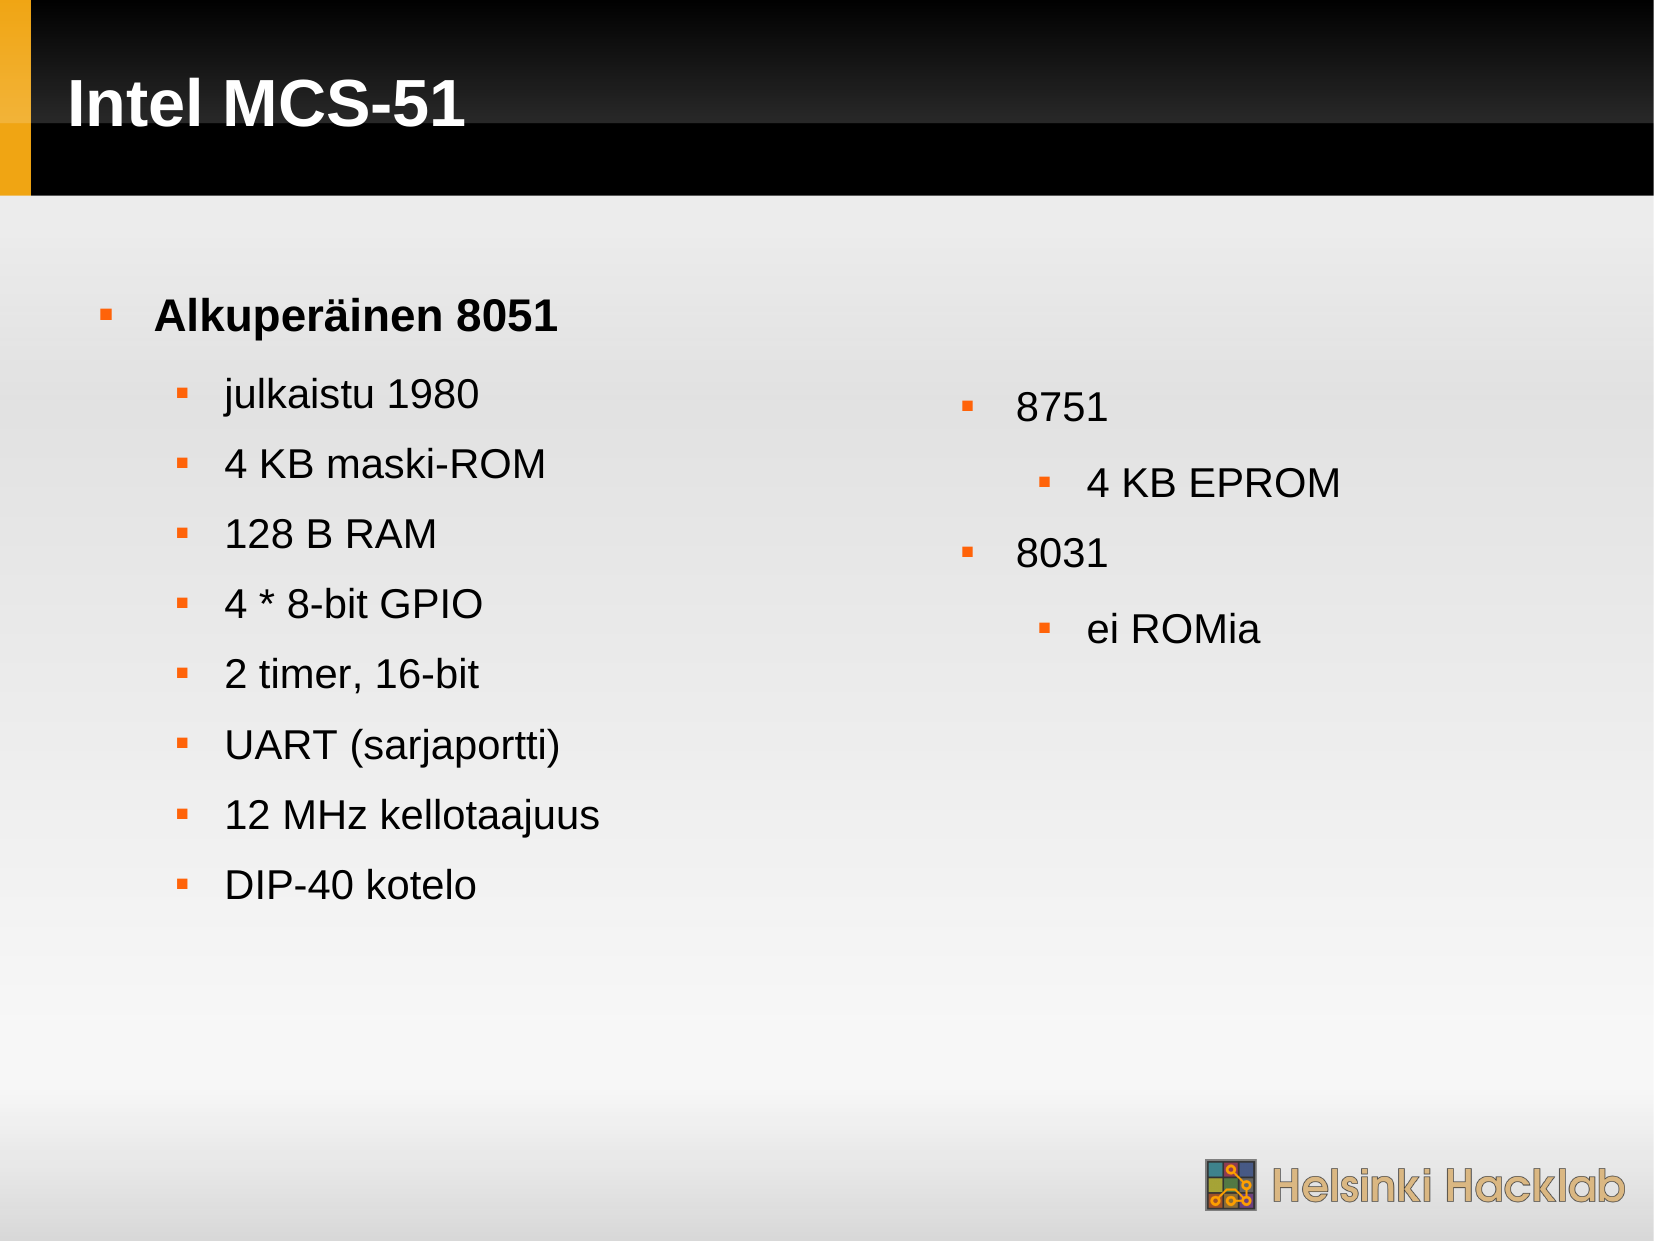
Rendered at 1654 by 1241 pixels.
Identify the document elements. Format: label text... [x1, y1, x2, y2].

picture [0, 0, 1654, 1241]
title Intel MCS-51 [67, 0, 1556, 208]
list 8751 4 KB EPROM 8031 ei ROMia [944, 383, 1542, 1123]
list Alkuperäinen 8051 julkaistu 1980 4 KB maski-ROM 128 B RAM 4 * 8-bit GPIO 2 timer, 16-bit UART (sarjaportti) 12 MHz kellotaajuus DIP-40 kotelo [82, 290, 768, 1109]
